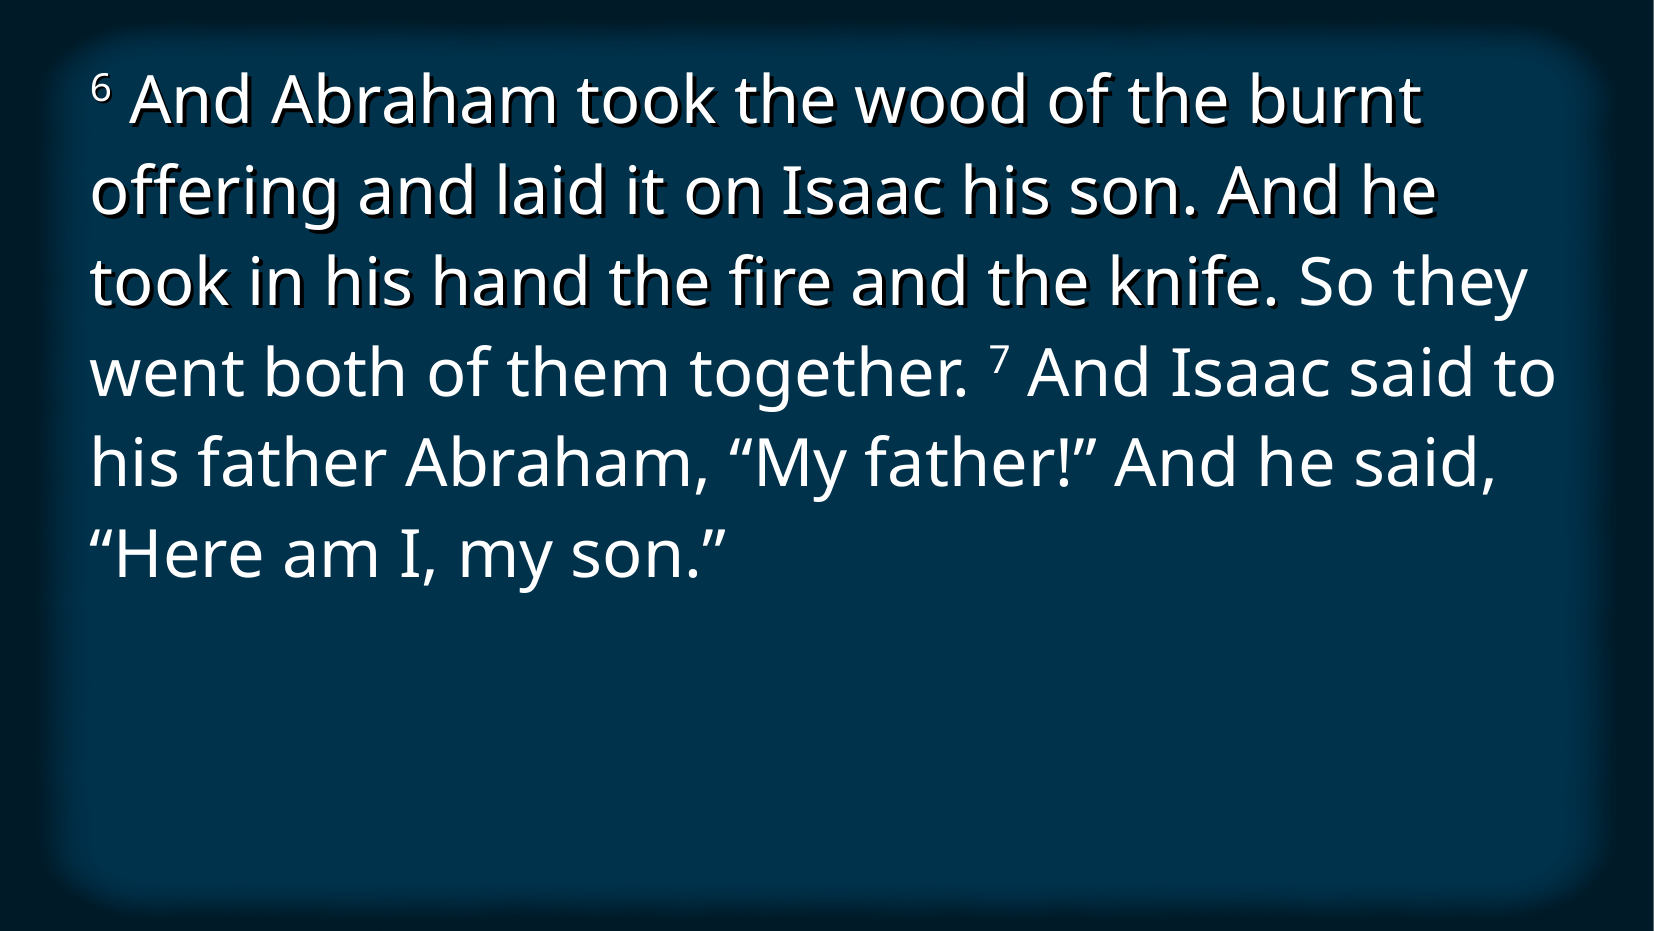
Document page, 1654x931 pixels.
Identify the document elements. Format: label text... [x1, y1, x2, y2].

text_box 6 And Abraham took the wood of the burnt offering and laid it on Isaac his son. And he took in his hand the fire and the knife. So they went both of them together. 7 And Isaac said to his father Abraham, “My father!” And he said, “Here am I, my son.” [75, 45, 1591, 593]
picture [0, 0, 1654, 931]
